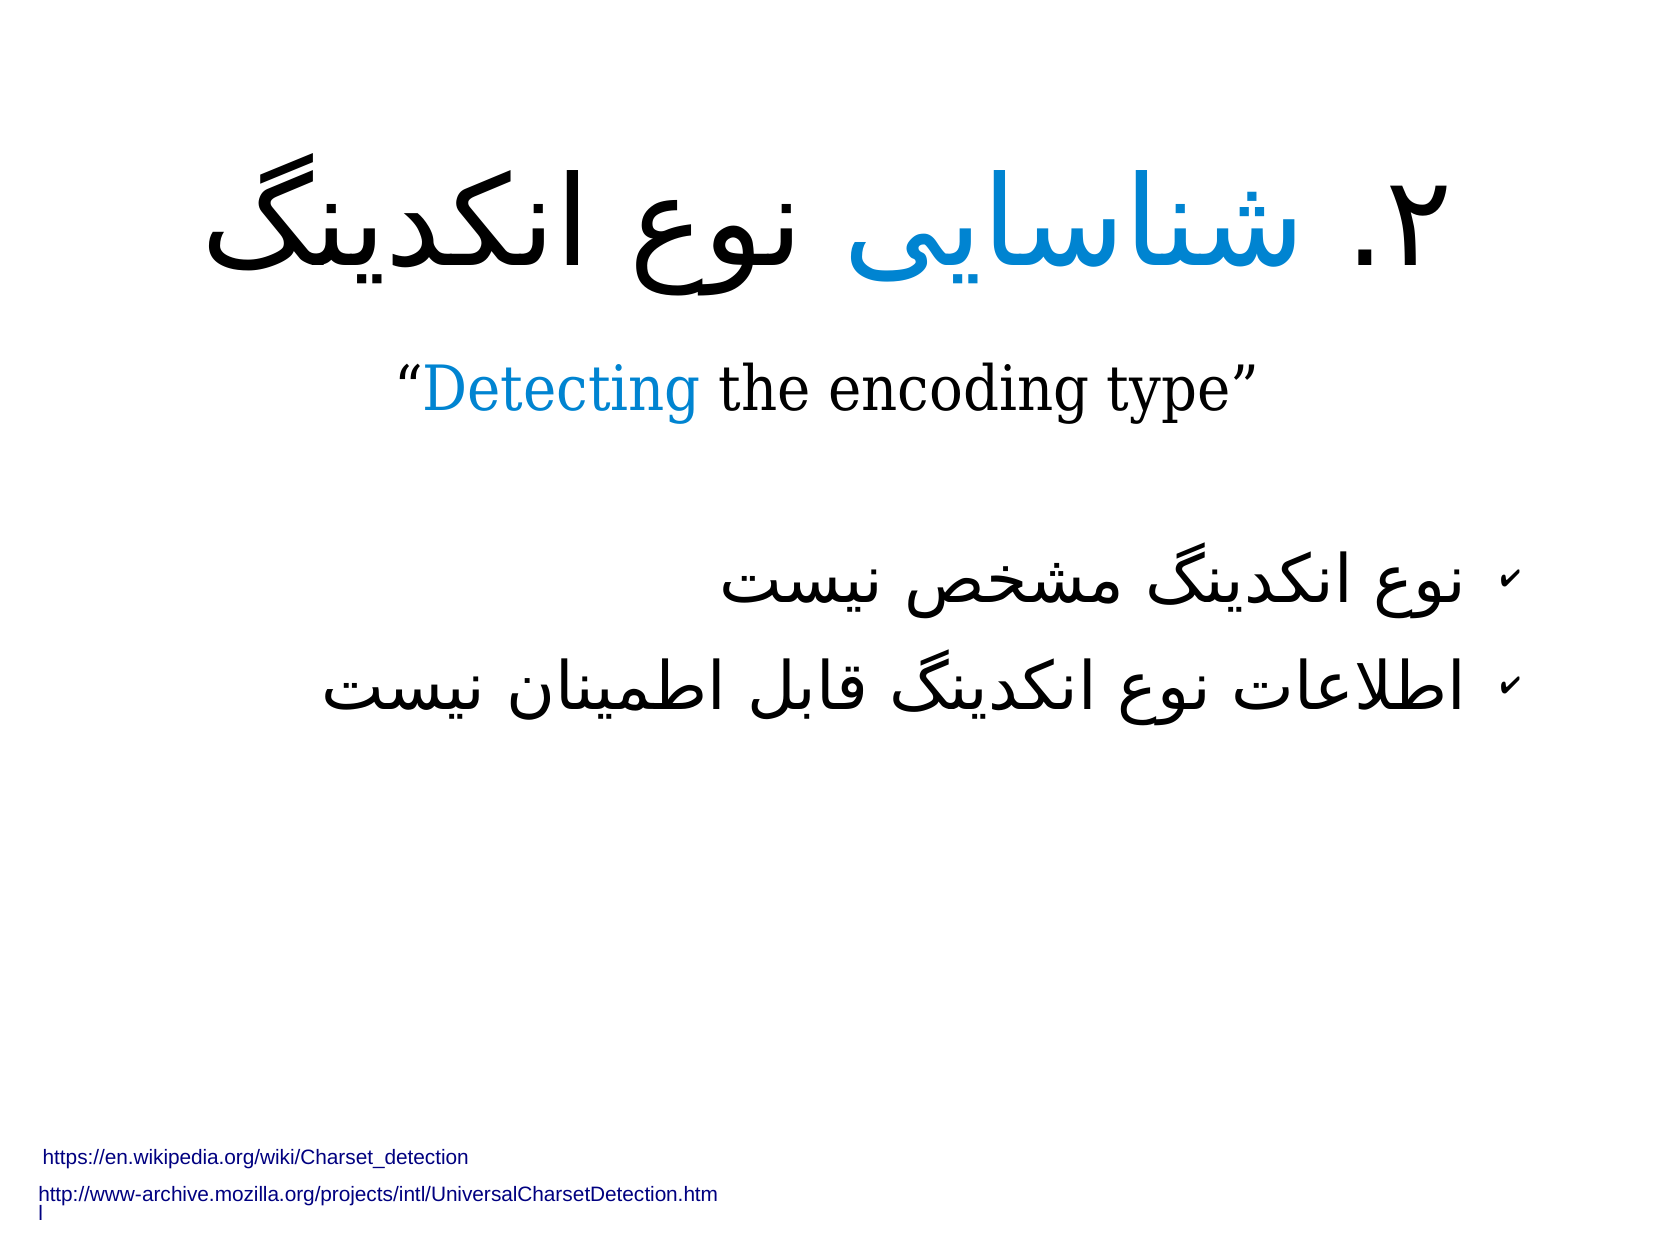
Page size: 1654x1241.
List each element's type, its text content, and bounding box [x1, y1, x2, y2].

text_box http://www-archive.mozilla.org/projects/intl/UniversalCharsetDetection.html [23, 1175, 738, 1214]
list نوع انکدینگ مشخص نیست اطلاعات نوع انکدینگ قابل اطمینان نیست [82, 540, 1538, 995]
text_box ۲. شناسایی نوع انکدینگ “Detecting the encoding type” [82, 49, 1571, 526]
text_box https://en.wikipedia.org/wiki/Charset_detection [27, 1138, 484, 1175]
